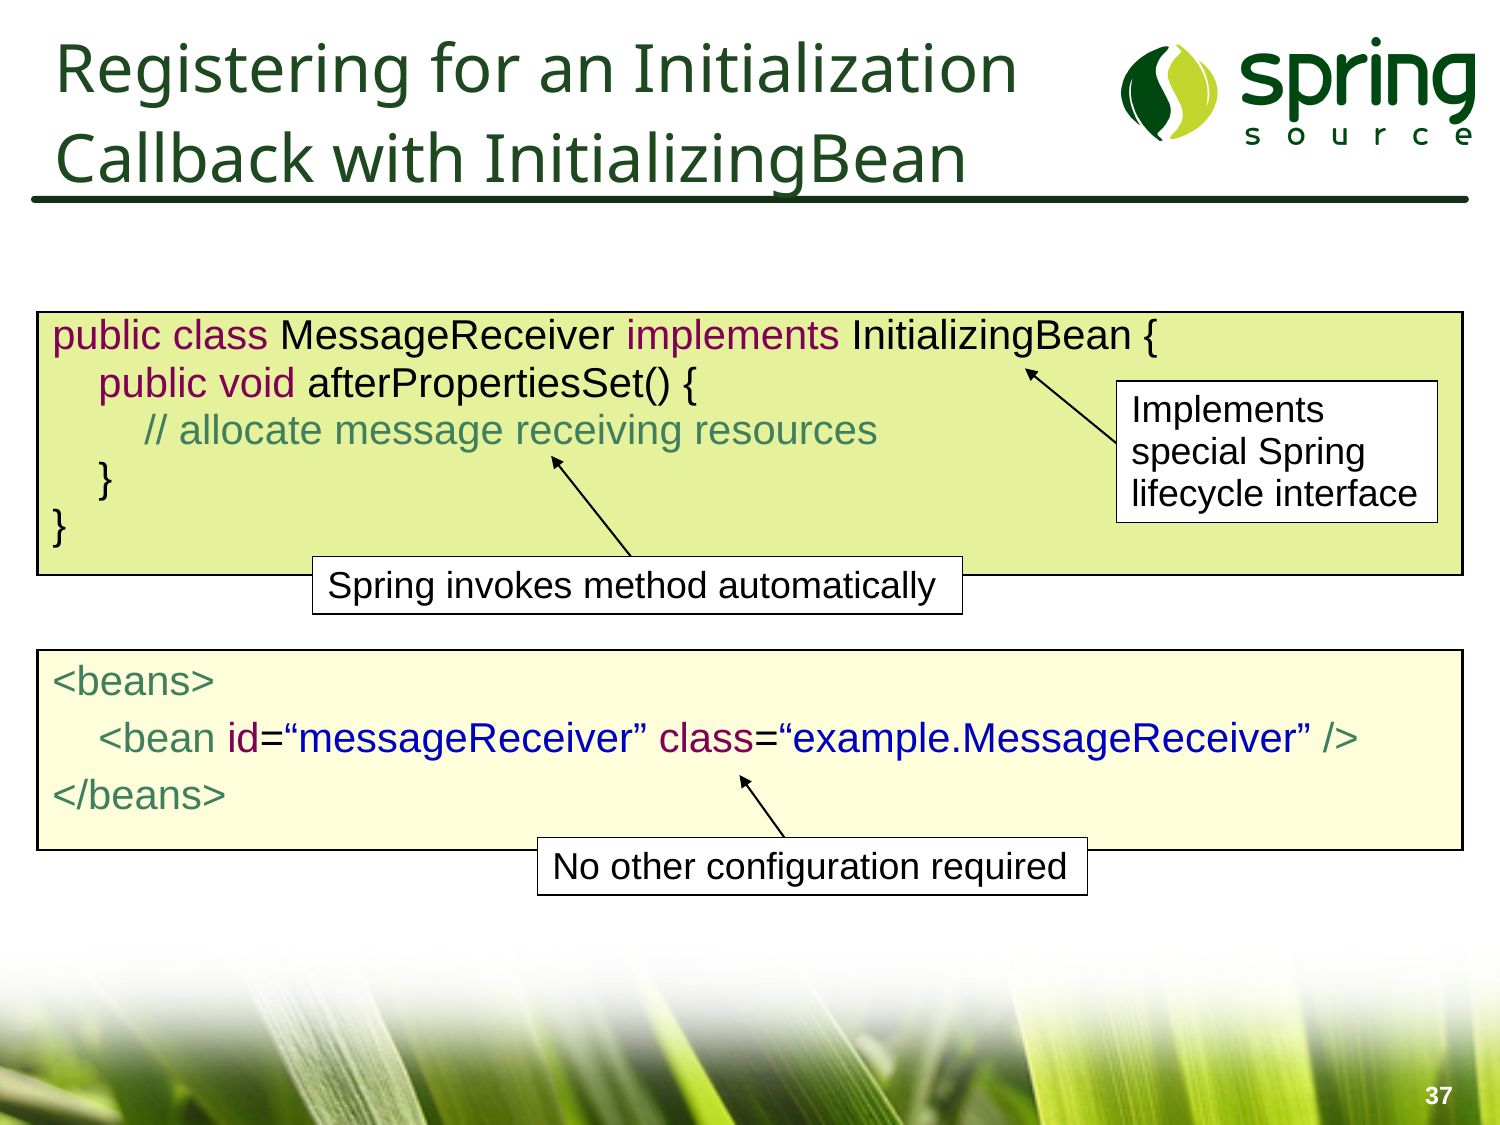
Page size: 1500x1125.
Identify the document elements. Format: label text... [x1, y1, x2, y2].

text_box No other configuration required [537, 837, 1088, 895]
picture [0, 944, 1500, 1125]
text_box Spring invokes method automatically [312, 556, 963, 614]
title Registering for an Initialization Callback with InitializingBean [39, 13, 1105, 191]
text_box public class MessageReceiver implements InitializingBean { public void afterPropertiesSet() { // allocate message receiving resources } } [37, 312, 1463, 575]
text_box Implements special Spring lifecycle interface [1116, 380, 1438, 523]
picture [1121, 37, 1475, 145]
text_box <beans> <bean id=“messageReceiver” class=“example.MessageReceiver” /> </beans> [37, 650, 1463, 850]
